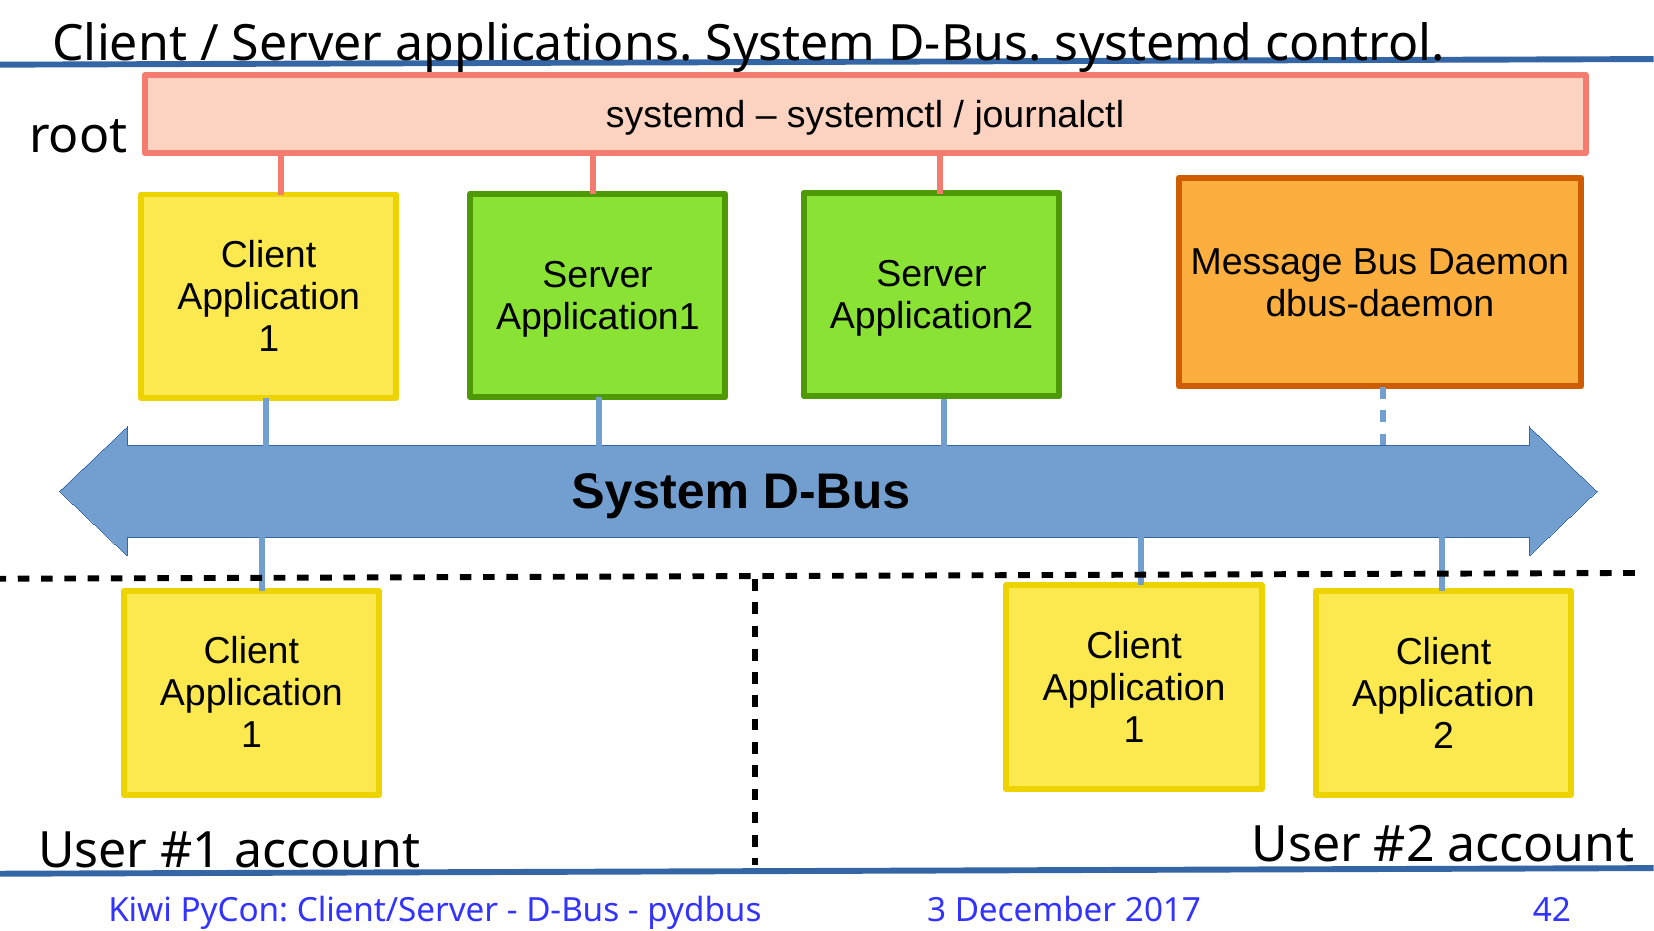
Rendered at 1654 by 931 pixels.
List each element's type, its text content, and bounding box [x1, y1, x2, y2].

text_box Server Application2 [803, 192, 1060, 397]
text_box Message Bus Daemon dbus-daemon [1178, 178, 1582, 387]
text_box root [14, 91, 145, 168]
text_box User #2 account [1236, 800, 1654, 877]
text_box Client Application 1 [1006, 585, 1262, 790]
text_box Client Application 2 [1315, 591, 1572, 795]
text_box Client Application 1 [123, 590, 379, 795]
text_box System D-Bus [59, 426, 1598, 556]
text_box Client Application 1 [141, 194, 397, 399]
text_box User #1 account [23, 806, 440, 882]
text_box Client / Server applications. System D-Bus. systemd control. [37, 0, 1540, 76]
text_box systemd – systemctl / journalctl [144, 75, 1586, 154]
text_box Server Application1 [470, 193, 726, 398]
